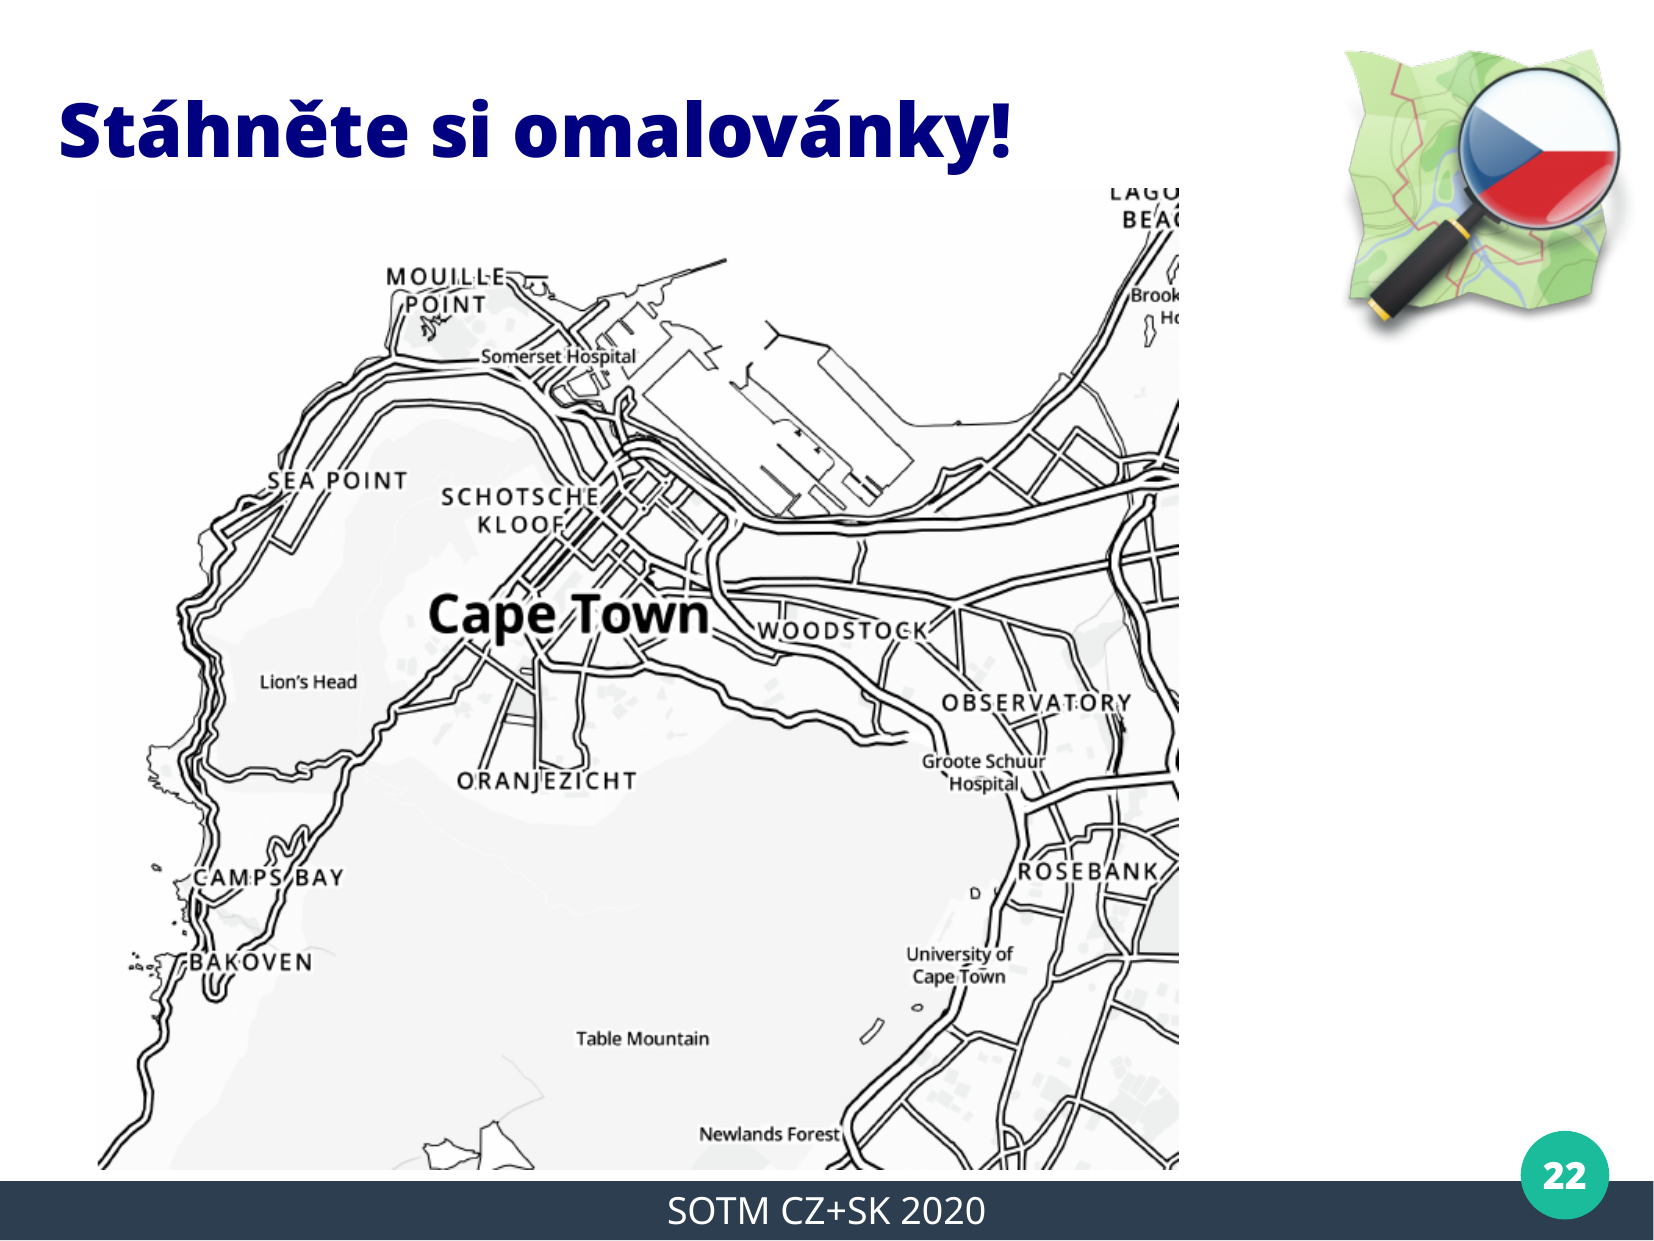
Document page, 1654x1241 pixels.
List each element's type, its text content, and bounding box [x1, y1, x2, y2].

picture [1334, 49, 1635, 350]
title Stáhněte si omalovánky! [59, 49, 1347, 207]
picture [70, 188, 1179, 1171]
